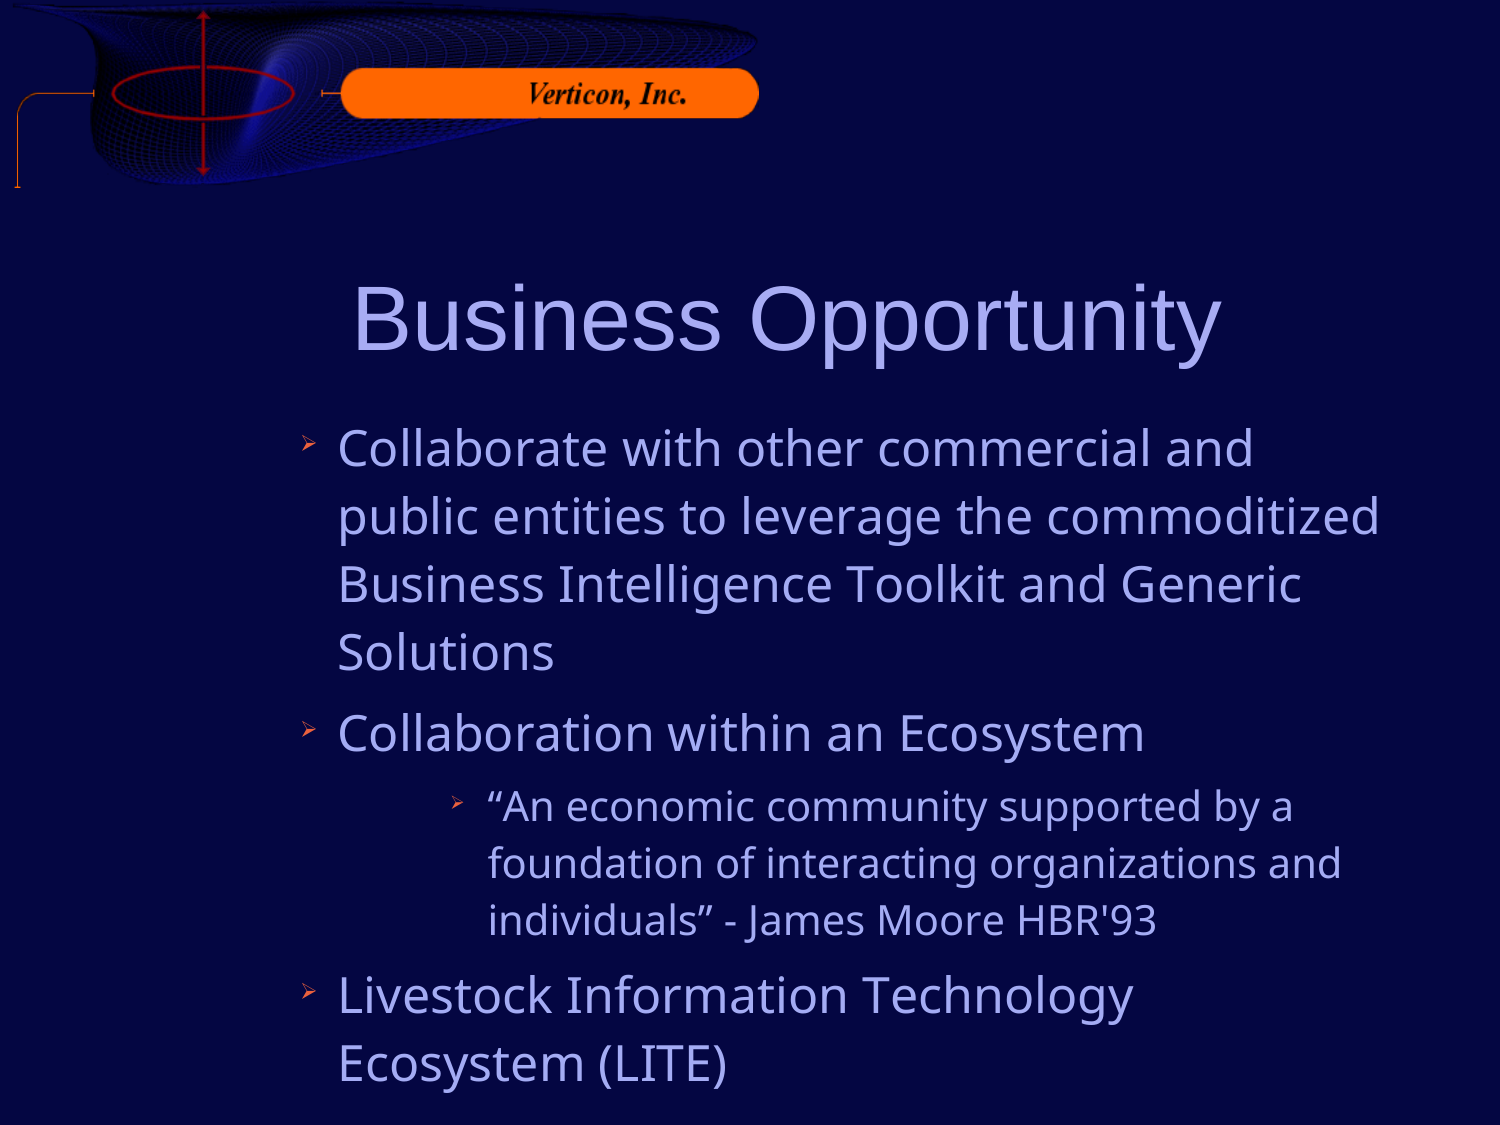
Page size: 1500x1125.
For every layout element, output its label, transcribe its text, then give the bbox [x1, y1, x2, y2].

title Business Opportunity [112, 224, 1463, 413]
list Collaborate with other commercial and public entities to leverage the commoditized Business Intelligence Toolkit and Generic Solutions Collaboration within an Ecosystem “An economic community supported by a foundation of interacting organizations and individuals” - James Moore HBR'93 Livestock Information Technology Ecosystem (LITE) [150, 412, 1385, 1052]
picture [8, 0, 759, 188]
